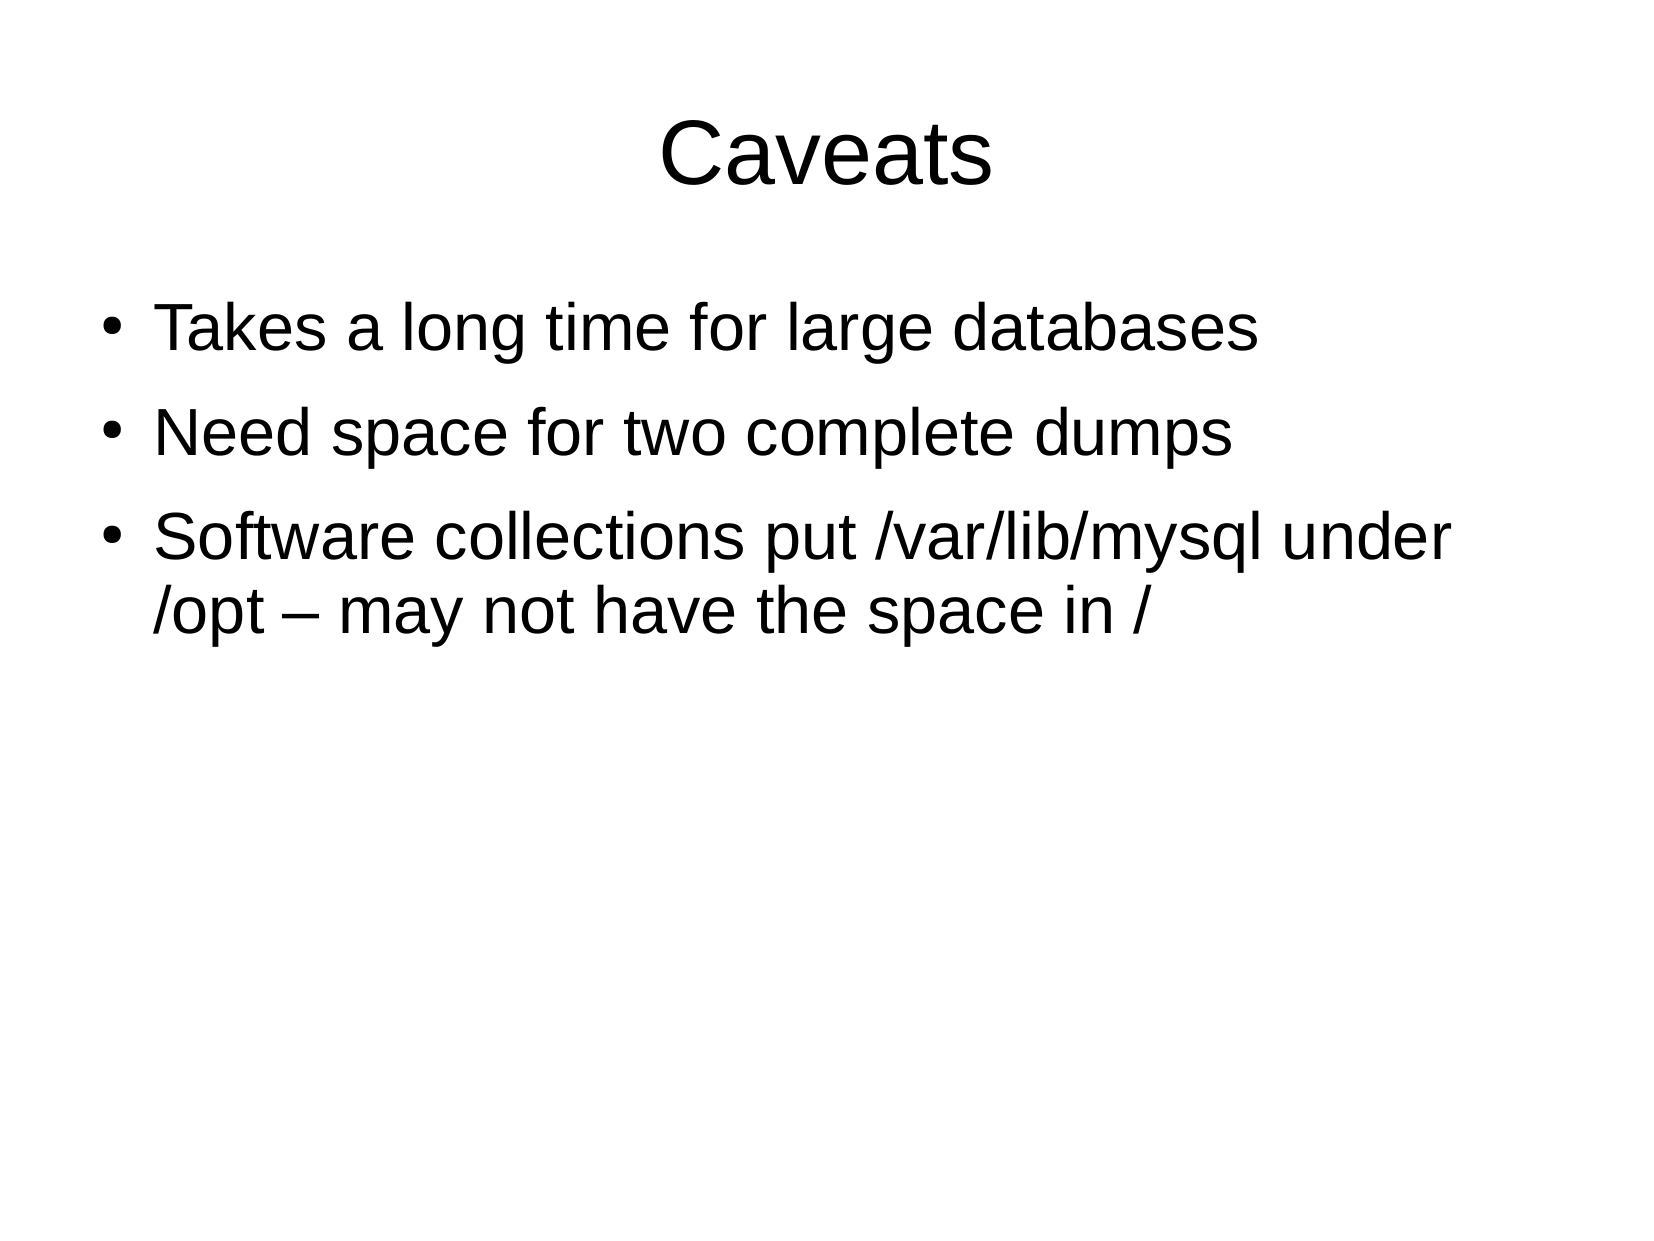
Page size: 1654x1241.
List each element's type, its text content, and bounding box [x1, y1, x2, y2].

list Takes a long time for large databases Need space for two complete dumps Software collections put /var/lib/mysql under /opt – may not have the space in / [82, 290, 1571, 1109]
title Caveats [82, 49, 1571, 257]
